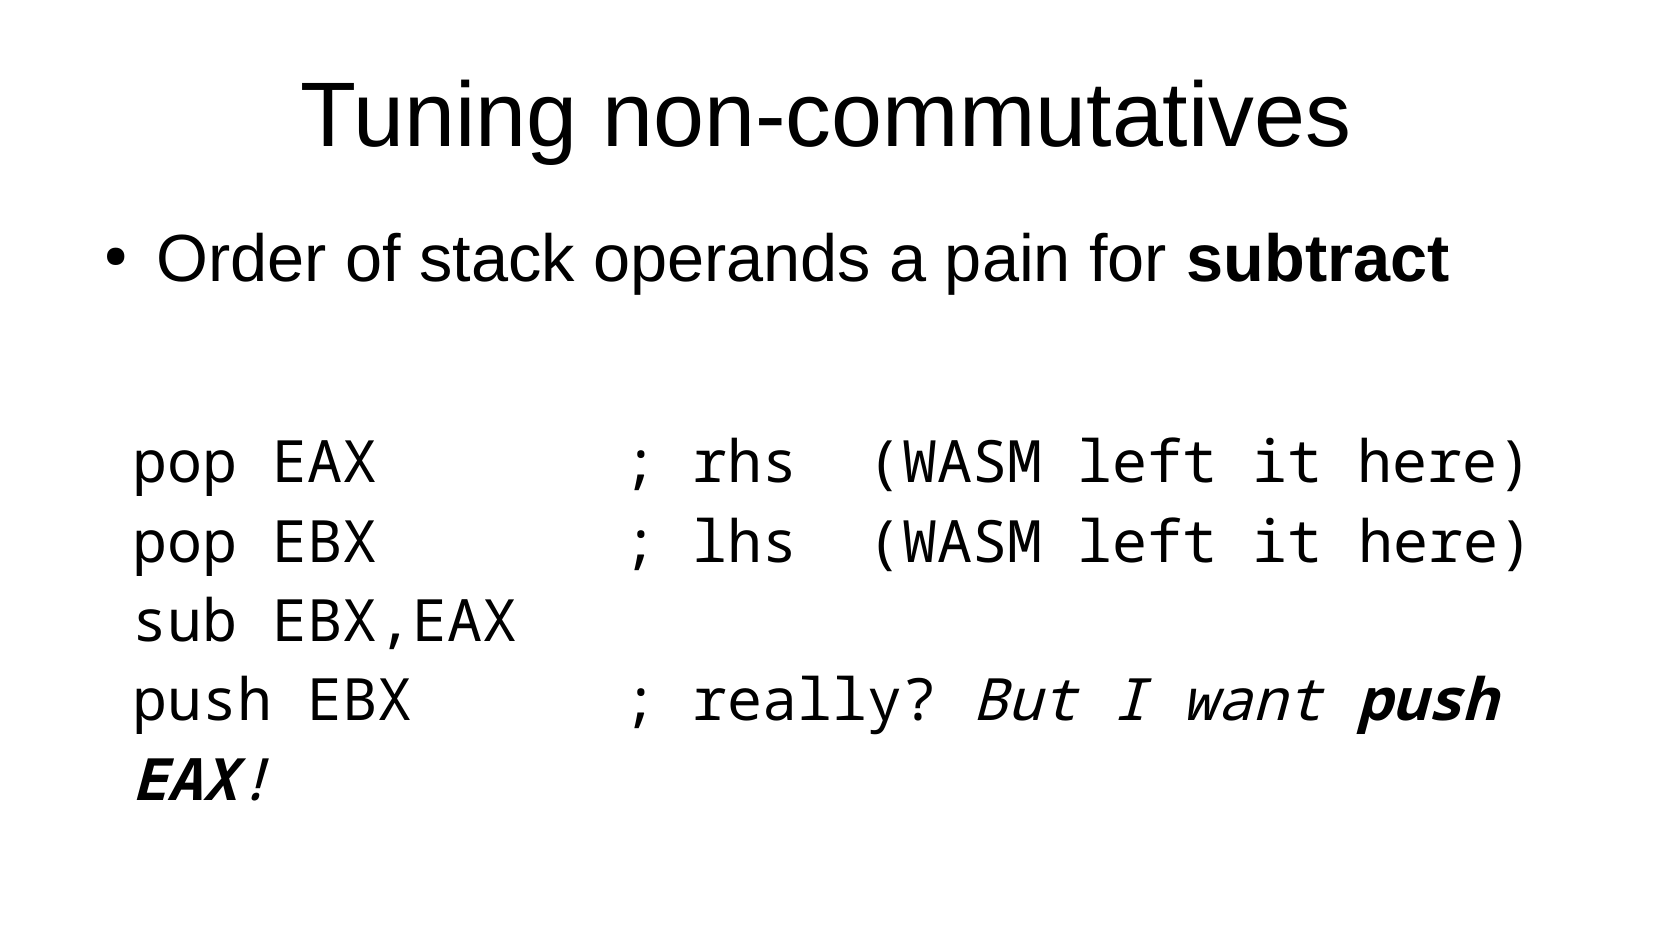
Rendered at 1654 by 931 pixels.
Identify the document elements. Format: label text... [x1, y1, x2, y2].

title Tuning non-commutatives [82, 37, 1571, 193]
text_box pop EAX ; rhs (WASM left it here) pop EBX ; lhs (WASM left it here) sub EBX,EAX push EBX ; really? But I want push EAX! [118, 413, 1565, 720]
list Order of stack operands a pain for subtract [86, 220, 1575, 325]
